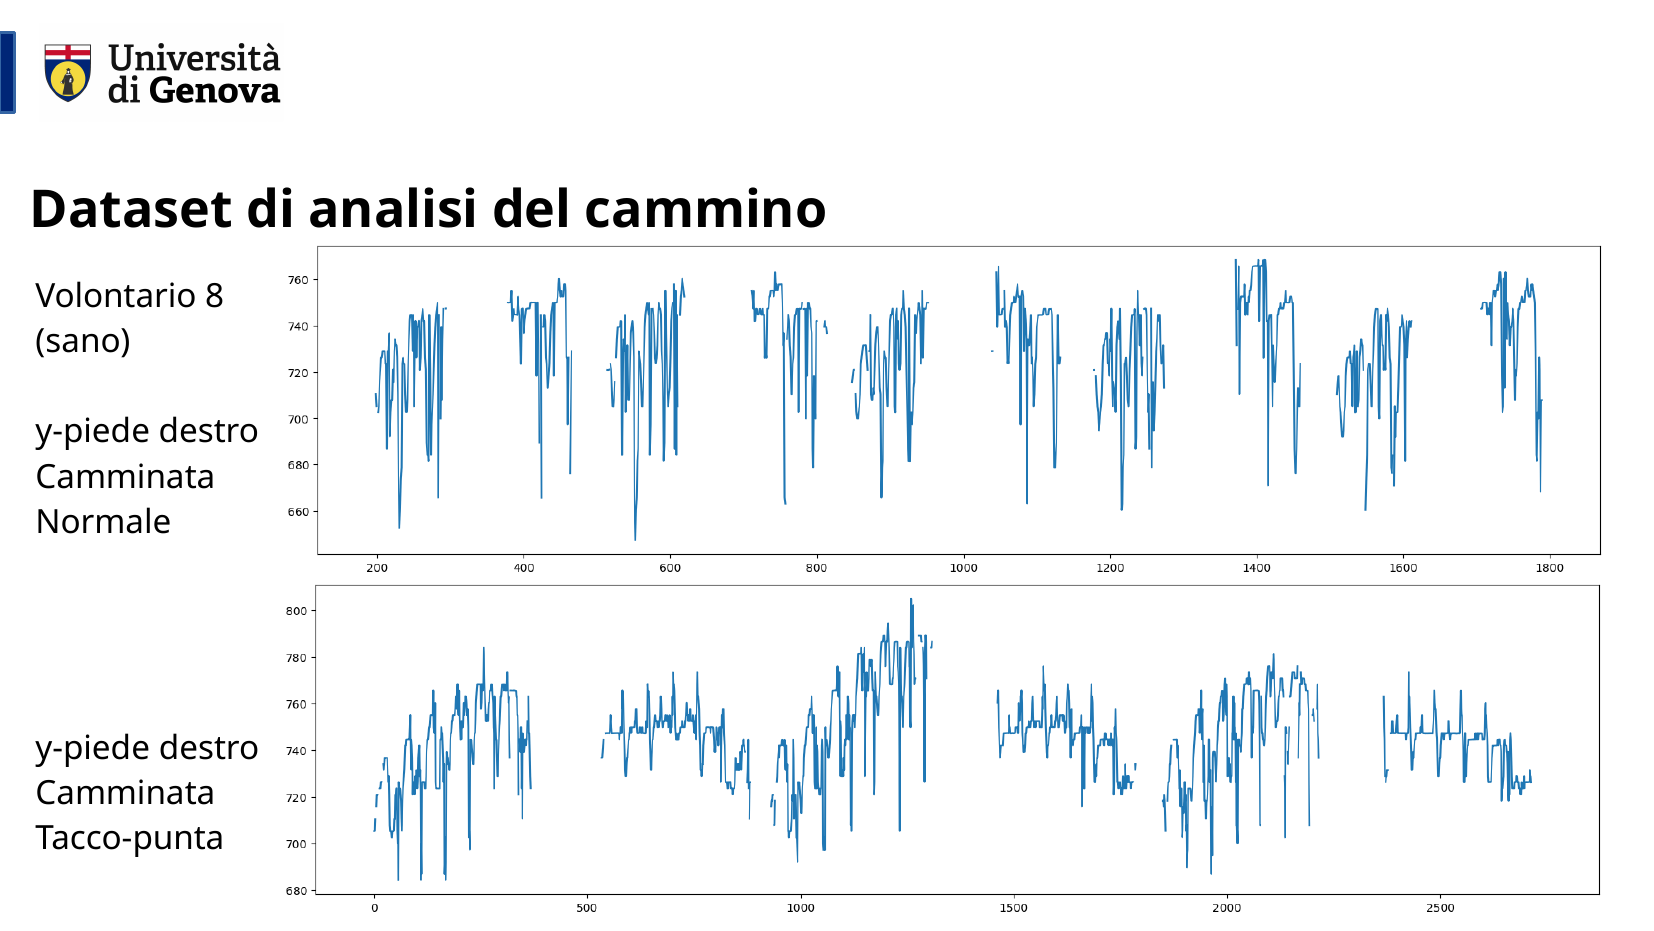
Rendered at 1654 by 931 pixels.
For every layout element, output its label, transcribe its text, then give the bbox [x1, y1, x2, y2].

text_box [0, 32, 15, 113]
picture [39, 23, 284, 122]
picture [277, 238, 1608, 921]
subtitle Dataset di analisi del cammino [29, 177, 1625, 239]
text_box Volontario 8 (sano) y-piede destro Camminata Normale y-piede destro Camminata Tacco-punta [29, 265, 279, 886]
